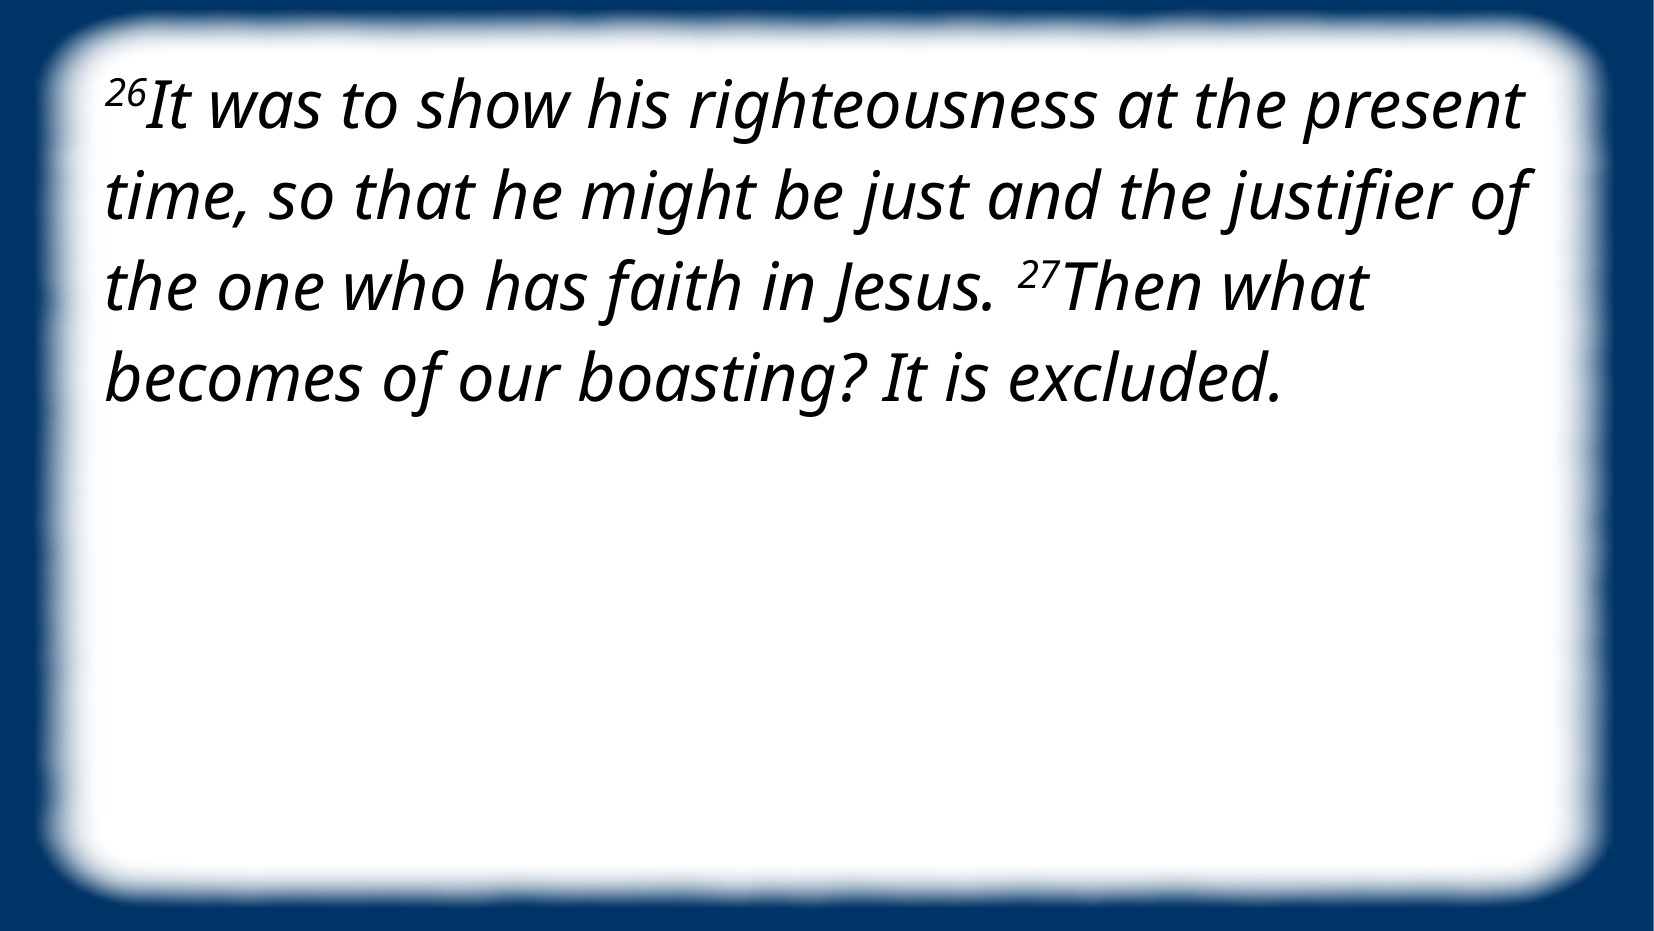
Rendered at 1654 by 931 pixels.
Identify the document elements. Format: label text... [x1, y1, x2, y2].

picture [0, 0, 1654, 931]
text_box 26It was to show his righteousness at the present time, so that he might be just and the justifier of the one who has faith in Jesus. 27Then what becomes of our boasting? It is excluded. [90, 50, 1576, 421]
